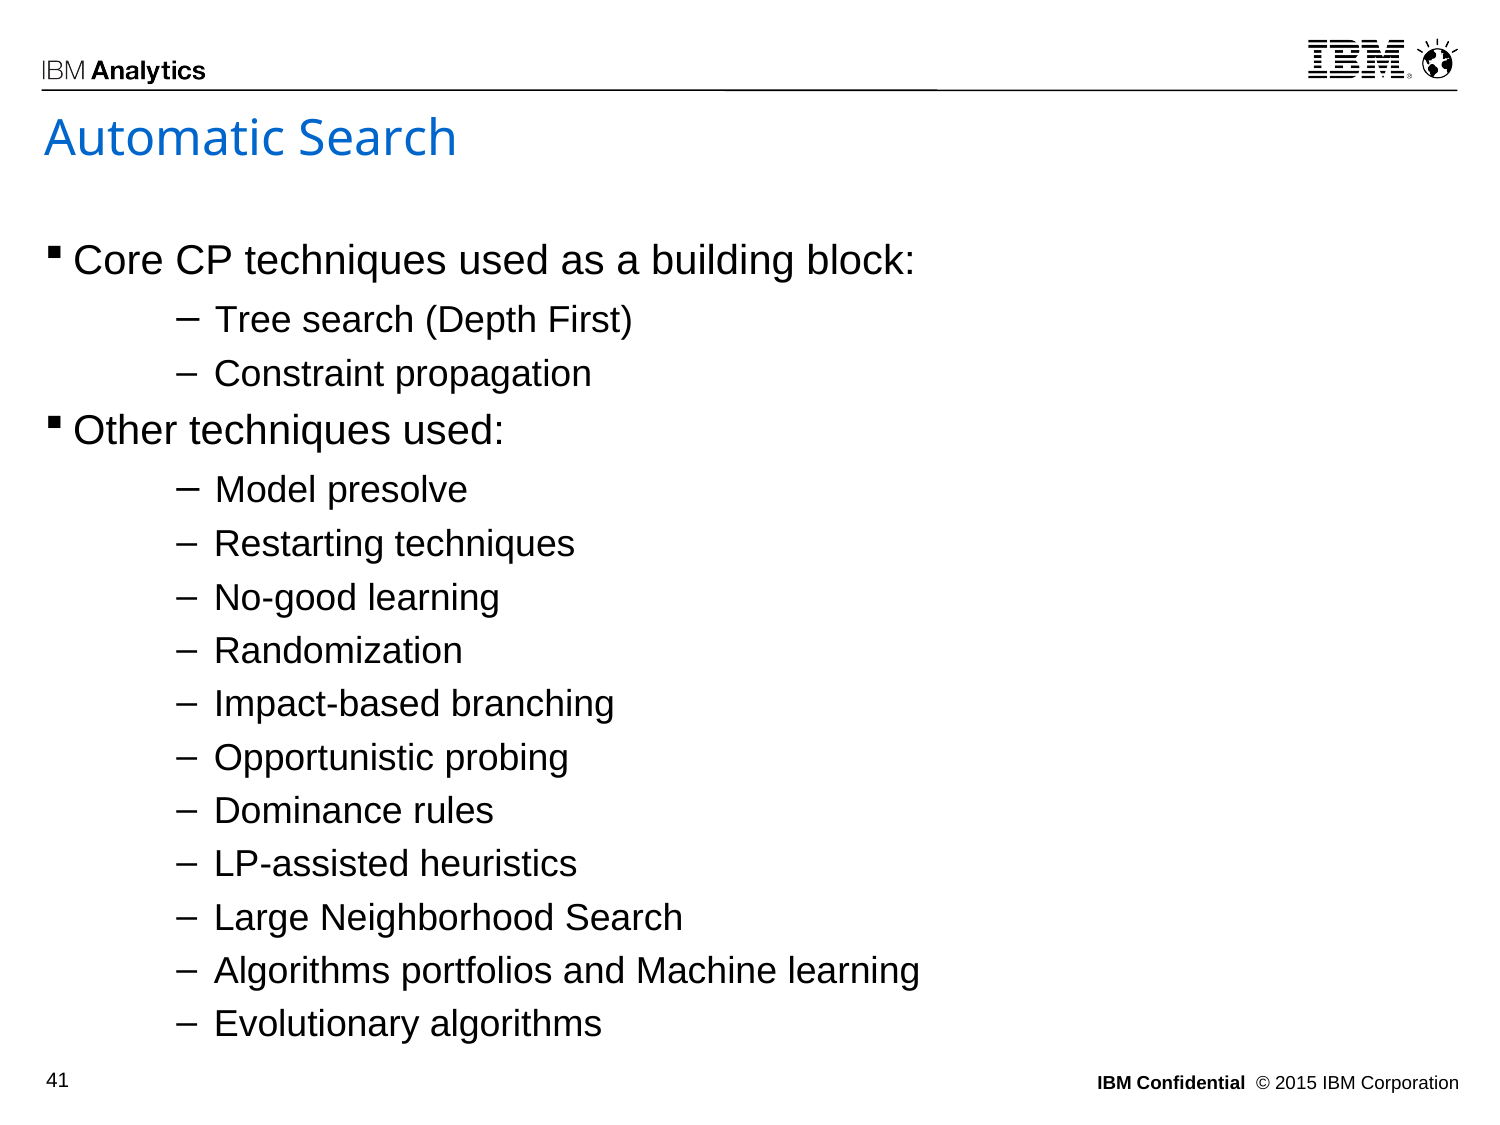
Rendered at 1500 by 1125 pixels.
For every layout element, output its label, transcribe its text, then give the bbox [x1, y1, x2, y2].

list Core CP techniques used as a building block: Tree search (Depth First) Constraint propagation Other techniques used: Model presolve Restarting techniques No-good learning Randomization Impact-based branching Opportunistic probing Dominance rules LP-assisted heuristics Large Neighborhood Search Algorithms portfolios and Machine learning Evolutionary algorithms [29, 224, 1426, 1066]
picture [1294, 24, 1469, 91]
title Automatic Search [29, 97, 1500, 203]
picture [24, 42, 224, 99]
